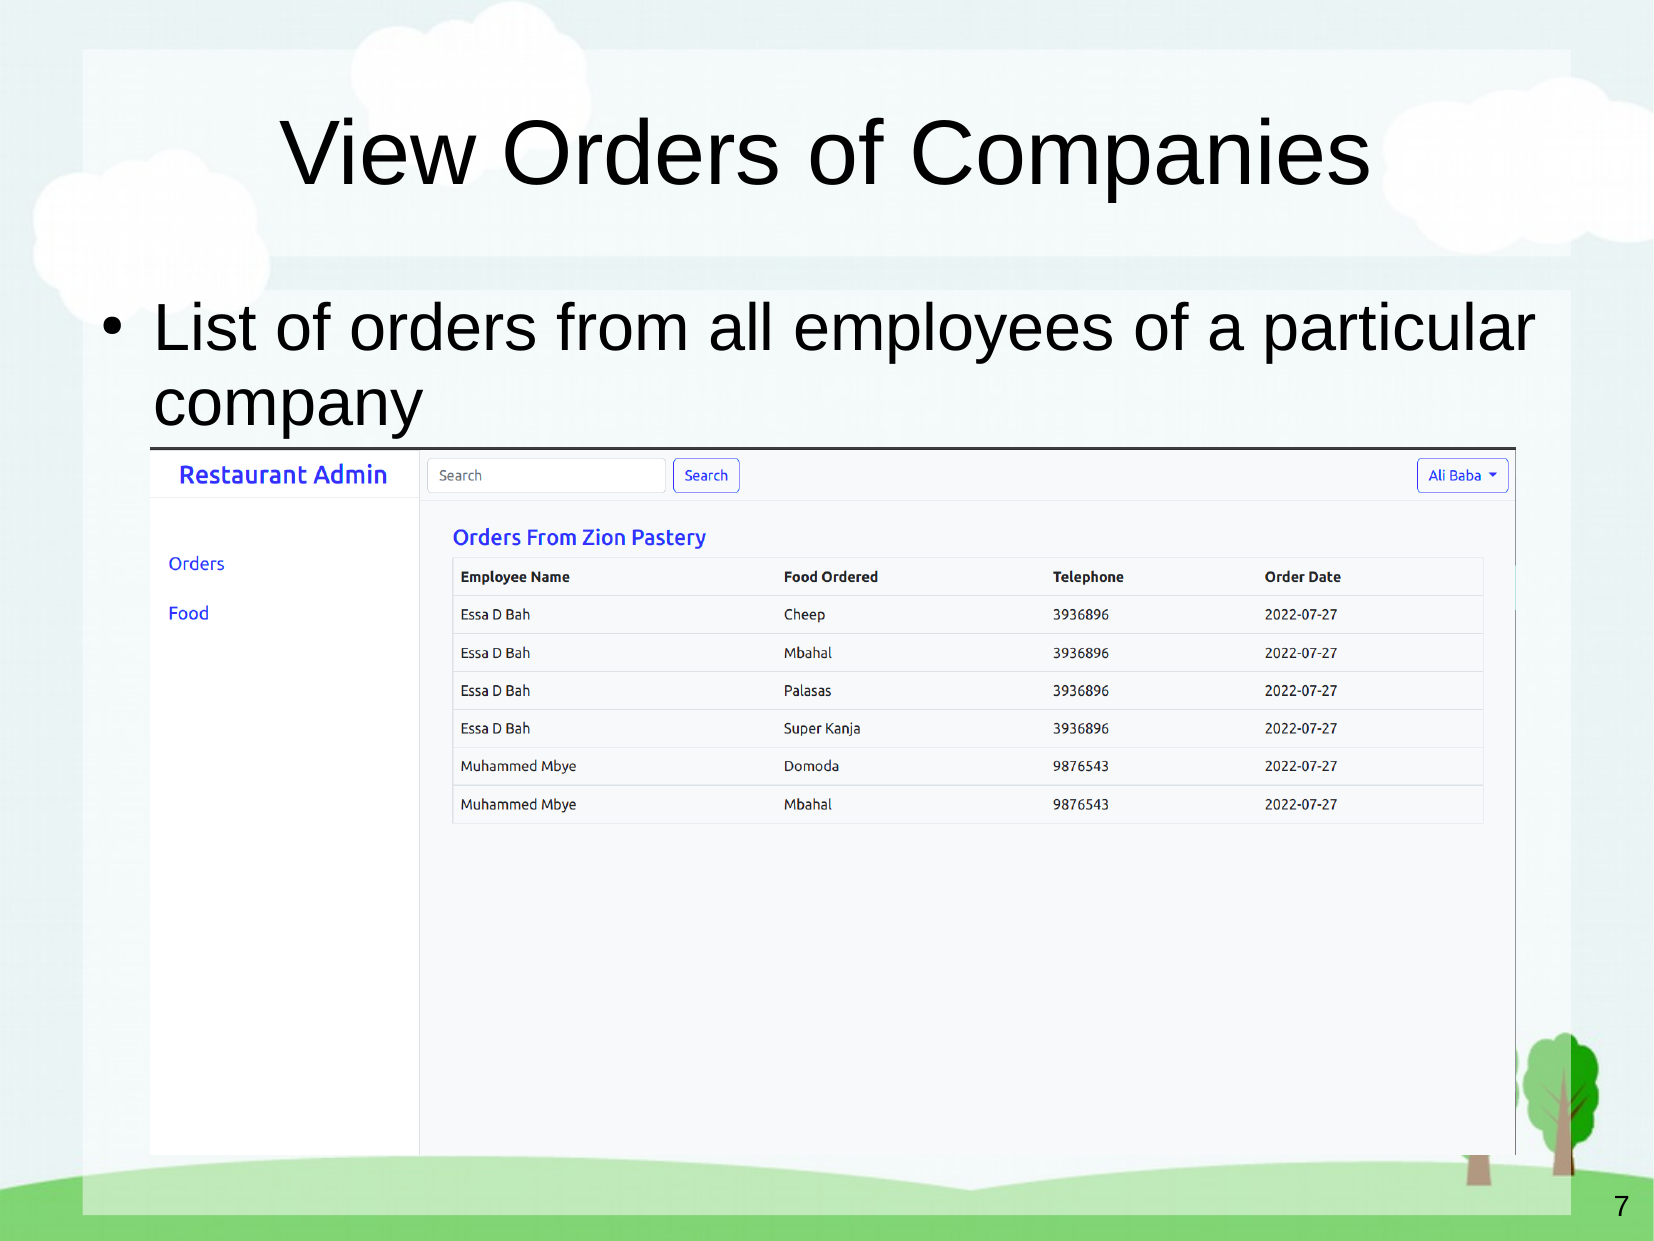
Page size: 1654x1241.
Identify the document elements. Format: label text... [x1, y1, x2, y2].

list List of orders from all employees of a particular company [82, 290, 1571, 1216]
picture [0, 0, 1654, 1241]
title View Orders of Companies [82, 49, 1571, 257]
